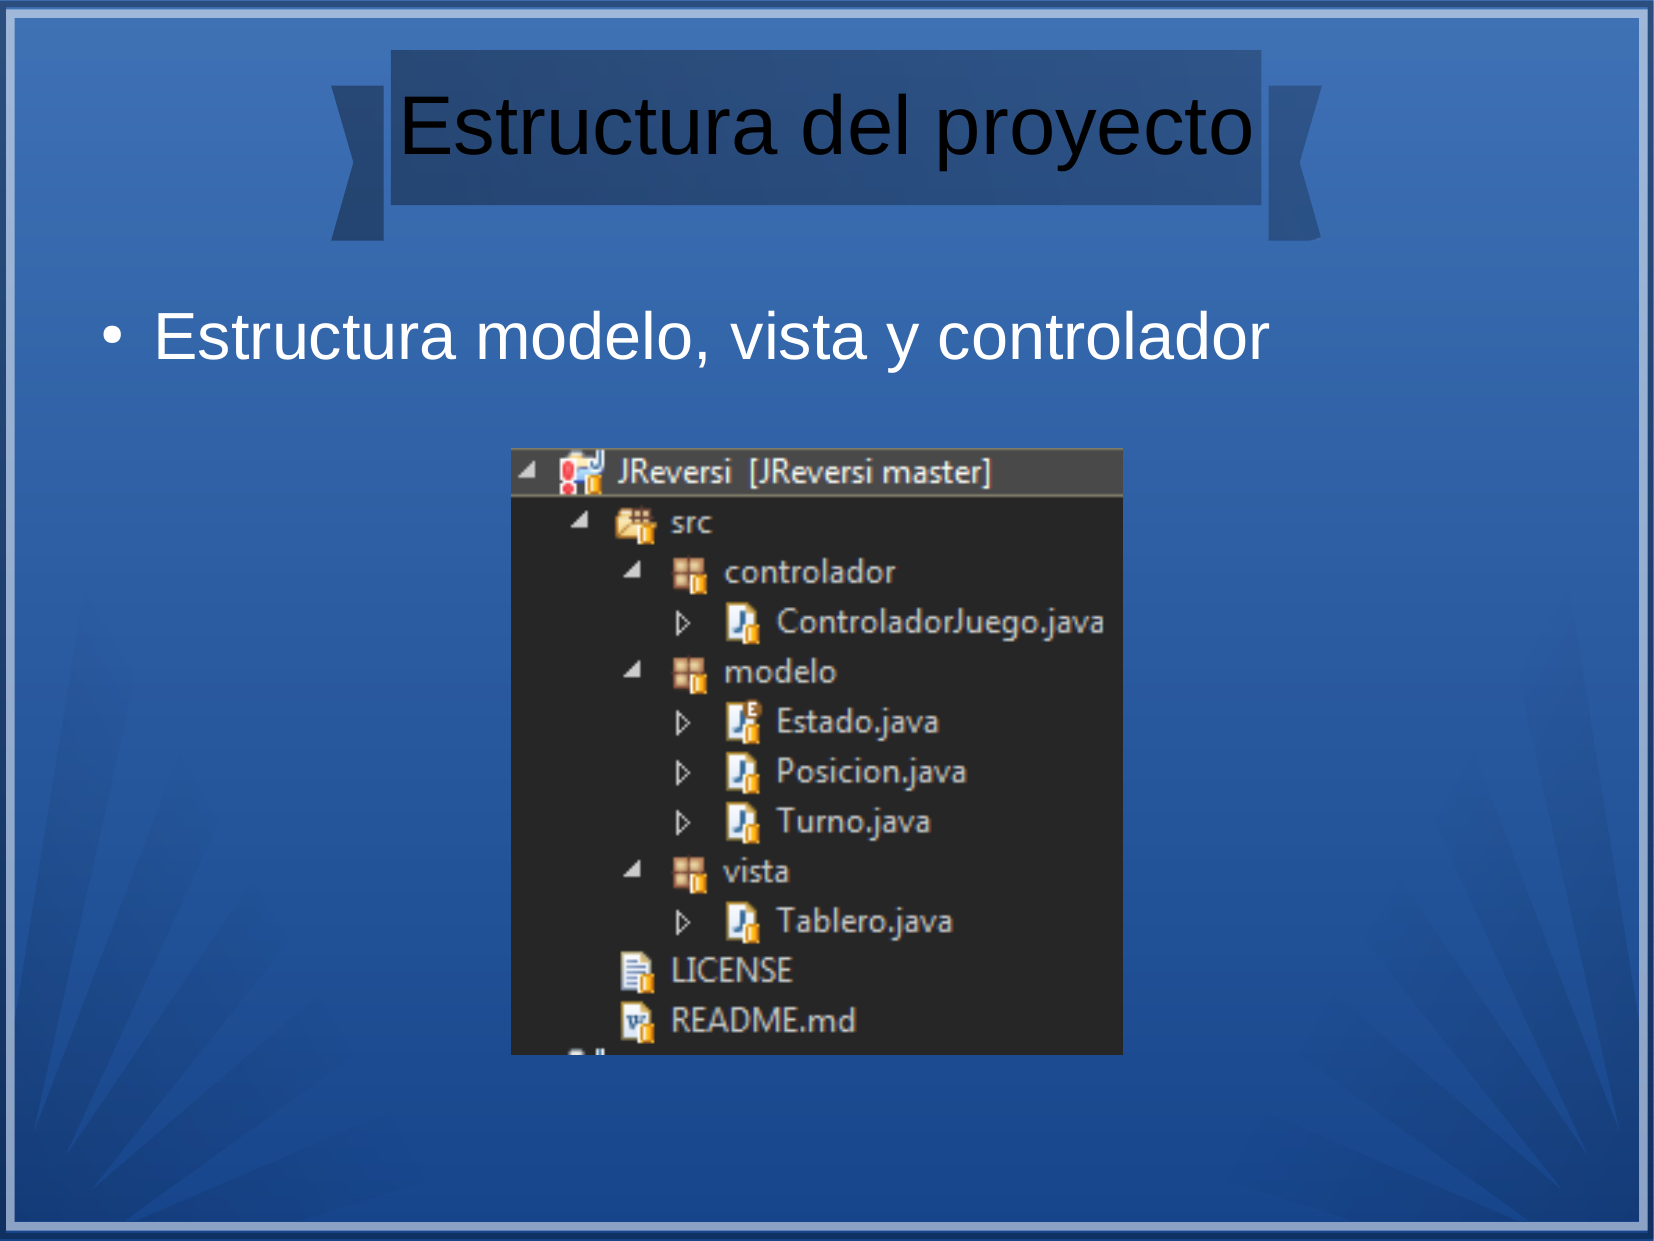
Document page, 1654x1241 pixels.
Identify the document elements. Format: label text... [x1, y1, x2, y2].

list Estructura modelo, vista y controlador [82, 299, 1571, 1241]
title Estructura del proyecto [389, 47, 1264, 205]
picture [511, 448, 1123, 1055]
